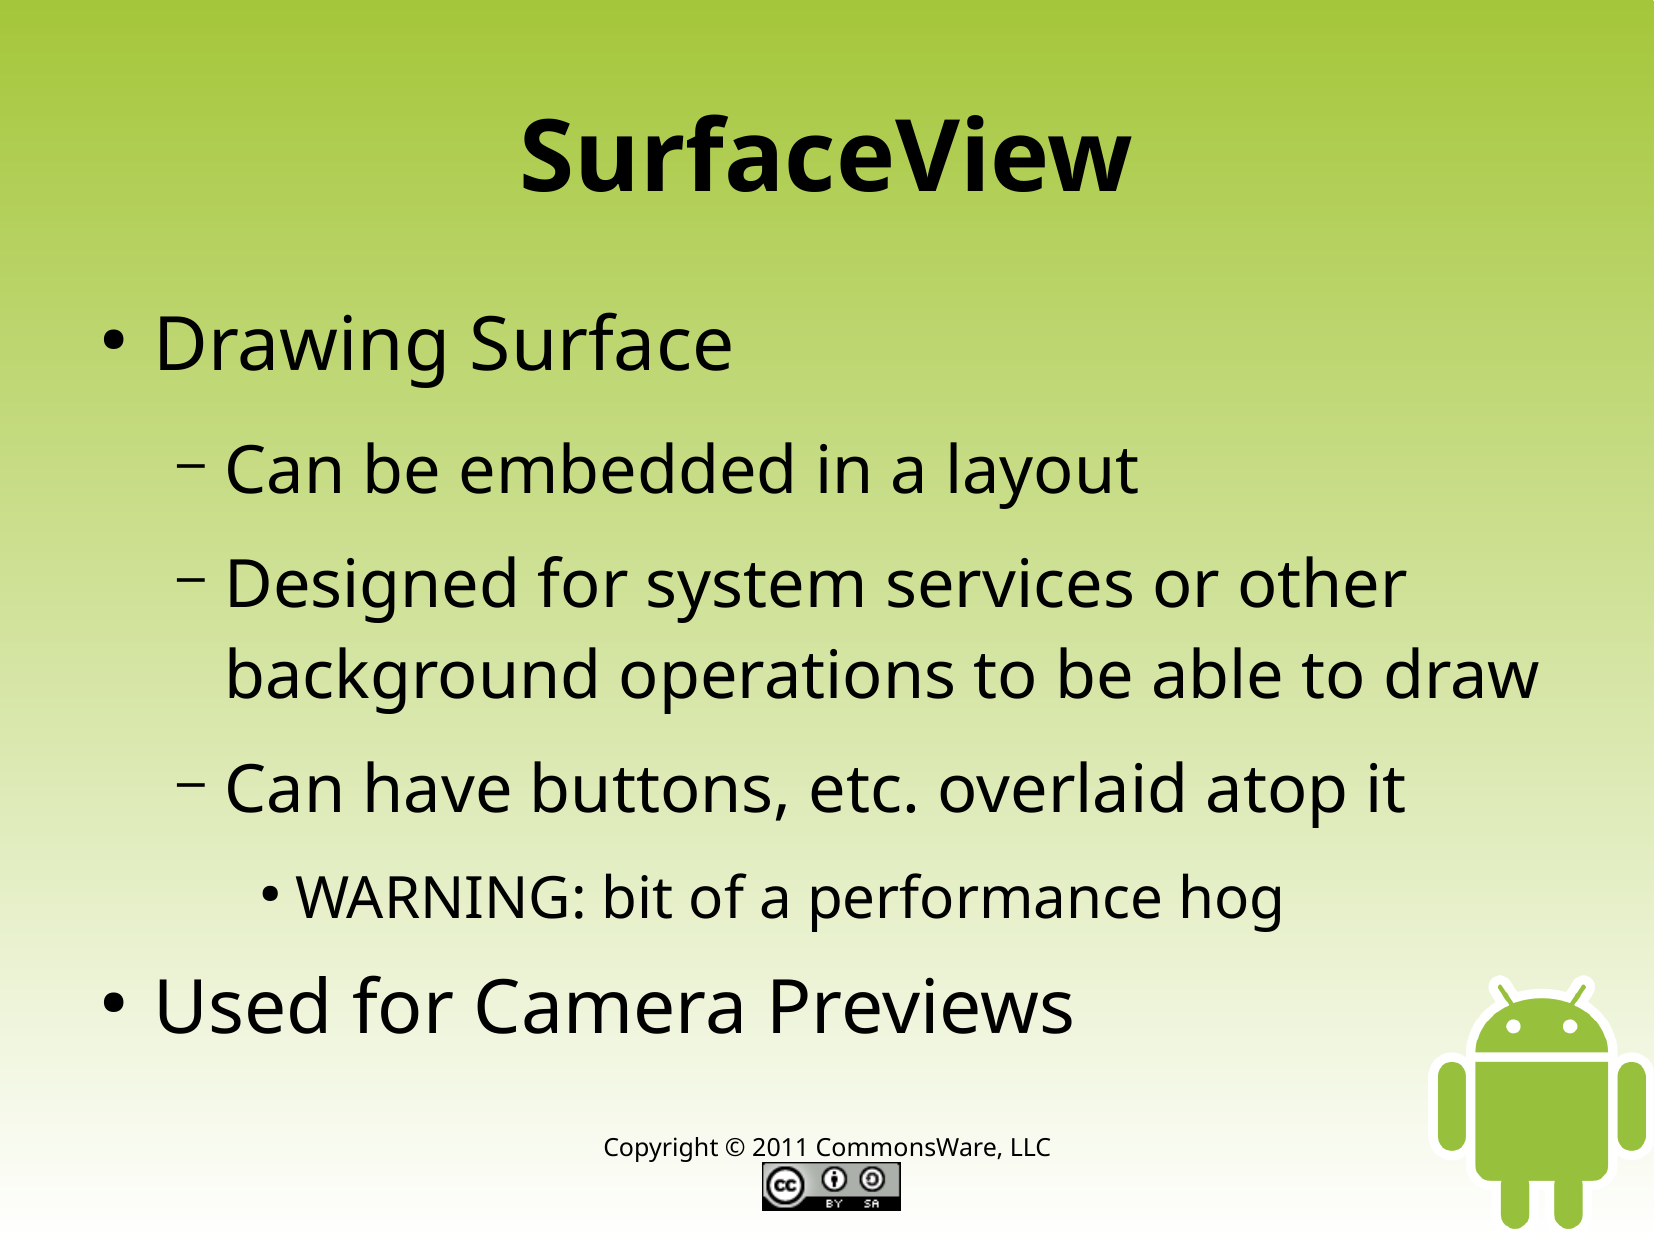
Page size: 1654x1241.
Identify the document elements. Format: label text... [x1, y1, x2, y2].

picture [1428, 975, 1654, 1238]
picture [762, 1162, 901, 1211]
title SurfaceView [82, 49, 1571, 257]
list Drawing Surface Can be embedded in a layout Designed for system services or other background operations to be able to draw Can have buttons, etc. overlaid atop it WARNING: bit of a performance hog Used for Camera Previews [82, 290, 1571, 1109]
